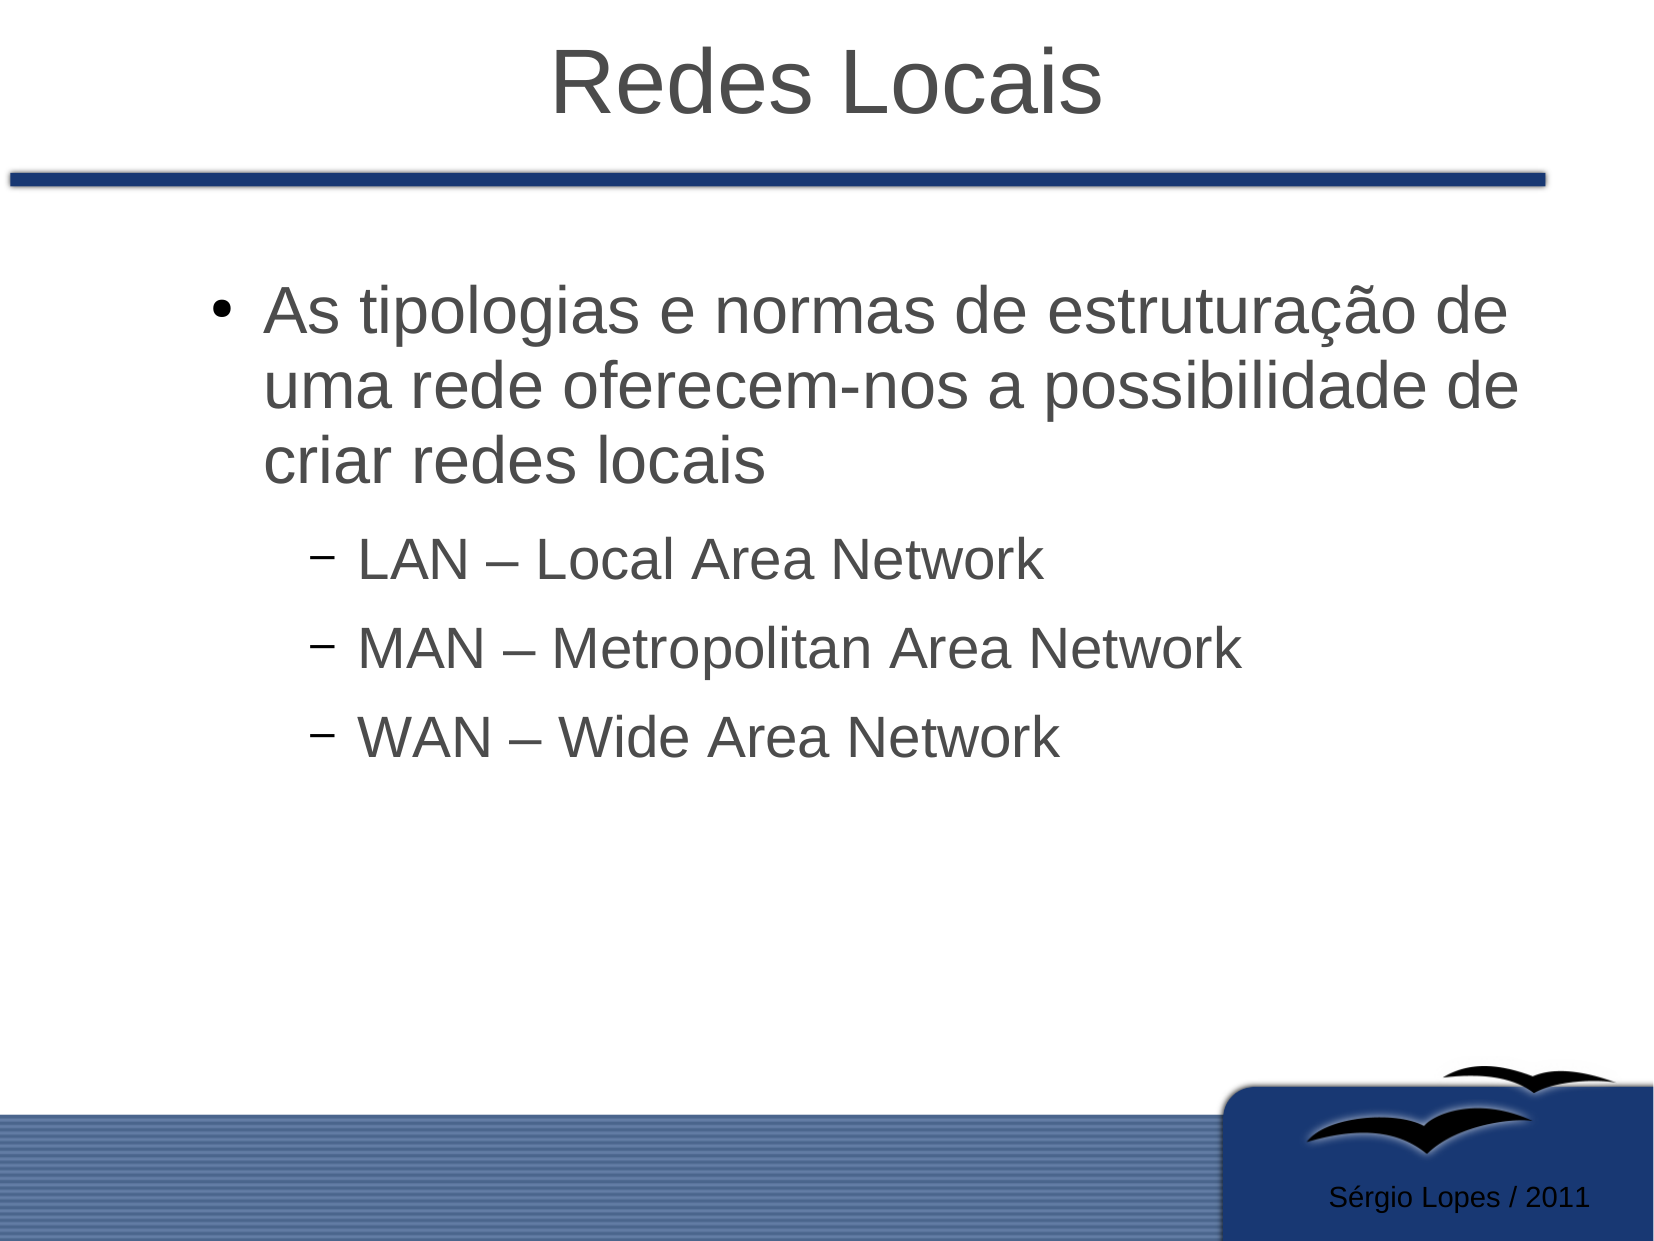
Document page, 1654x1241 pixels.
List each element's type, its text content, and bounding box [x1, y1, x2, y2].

title Redes Locais [121, 0, 1534, 164]
list As tipologias e normas de estruturação de uma rede oferecem-nos a possibilidade de criar redes locais LAN – Local Area Network MAN – Metropolitan Area Network WAN – Wide Area Network [121, 273, 1534, 1056]
picture [0, 0, 1654, 1241]
text_box Sérgio Lopes / 2011 [1328, 1181, 1588, 1214]
